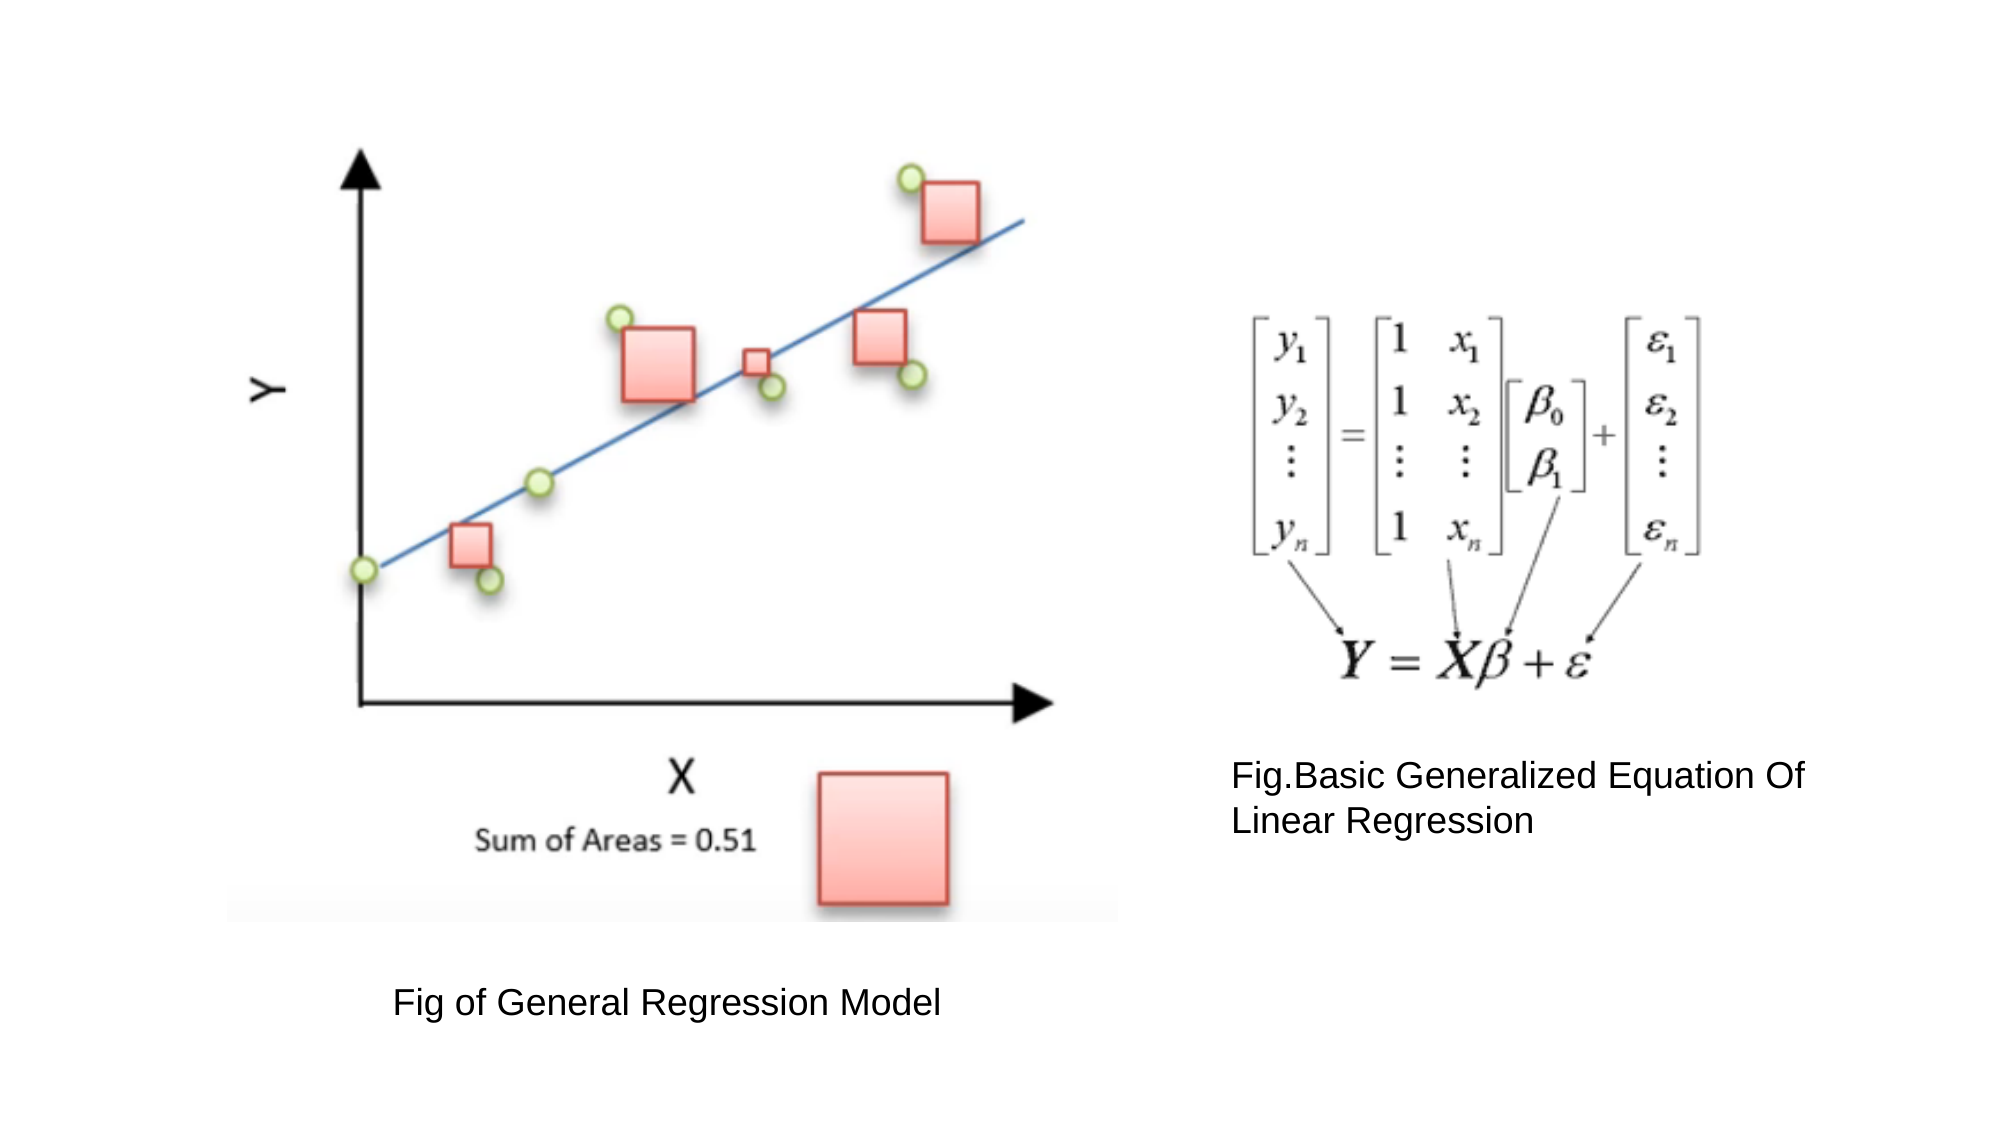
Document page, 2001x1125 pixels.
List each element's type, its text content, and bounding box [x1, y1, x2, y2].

picture [1240, 307, 1711, 693]
text_box Fig of General Regression Model [378, 970, 957, 1028]
text_box Fig.Basic Generalized Equation Of Linear Regression [1216, 744, 1867, 898]
picture [227, 129, 1118, 922]
